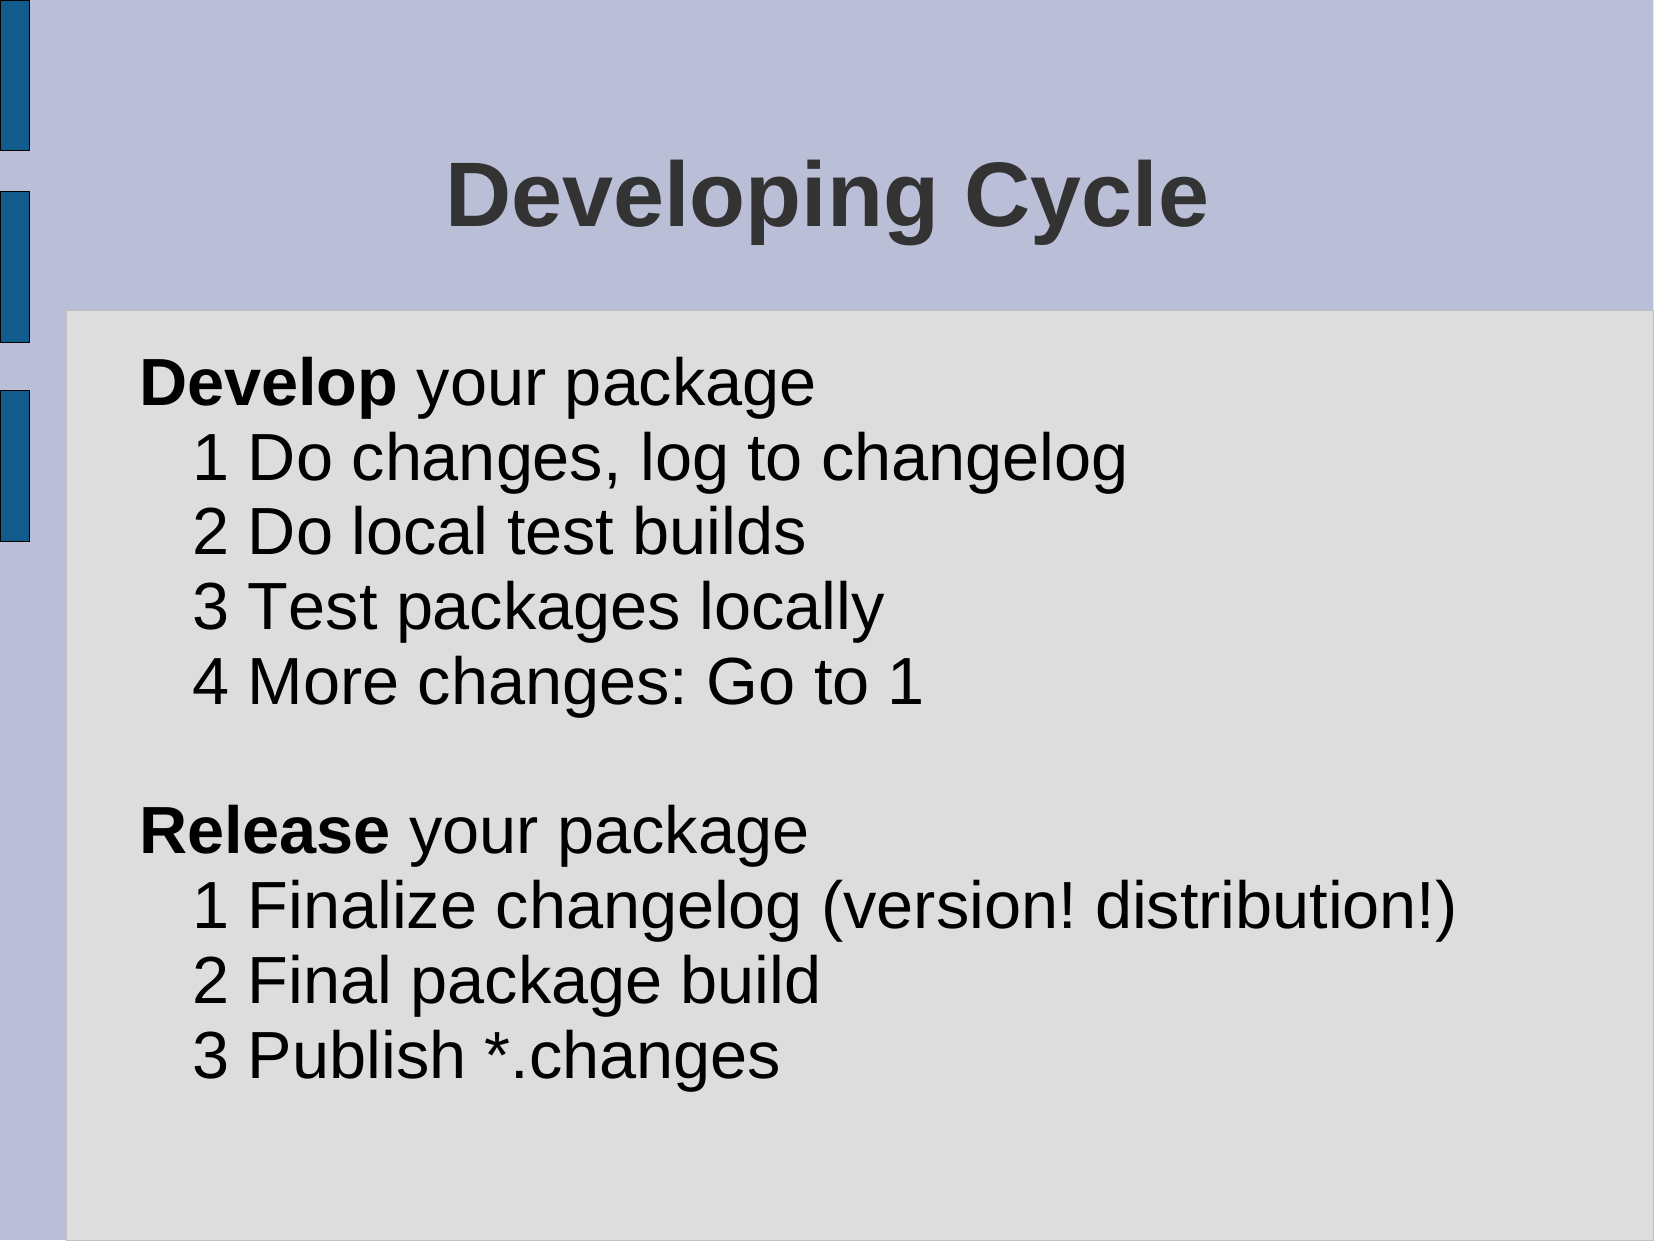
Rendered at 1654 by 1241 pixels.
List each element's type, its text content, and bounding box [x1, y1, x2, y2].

title Developing Cycle [121, 91, 1534, 299]
list Develop your package 1 Do changes, log to changelog 2 Do local test builds 3 Test packages locally 4 More changes: Go to 1 Release your package 1 Finalize changelog (version! distribution!) 2 Final package build 3 Publish *.changes [121, 344, 1534, 1127]
